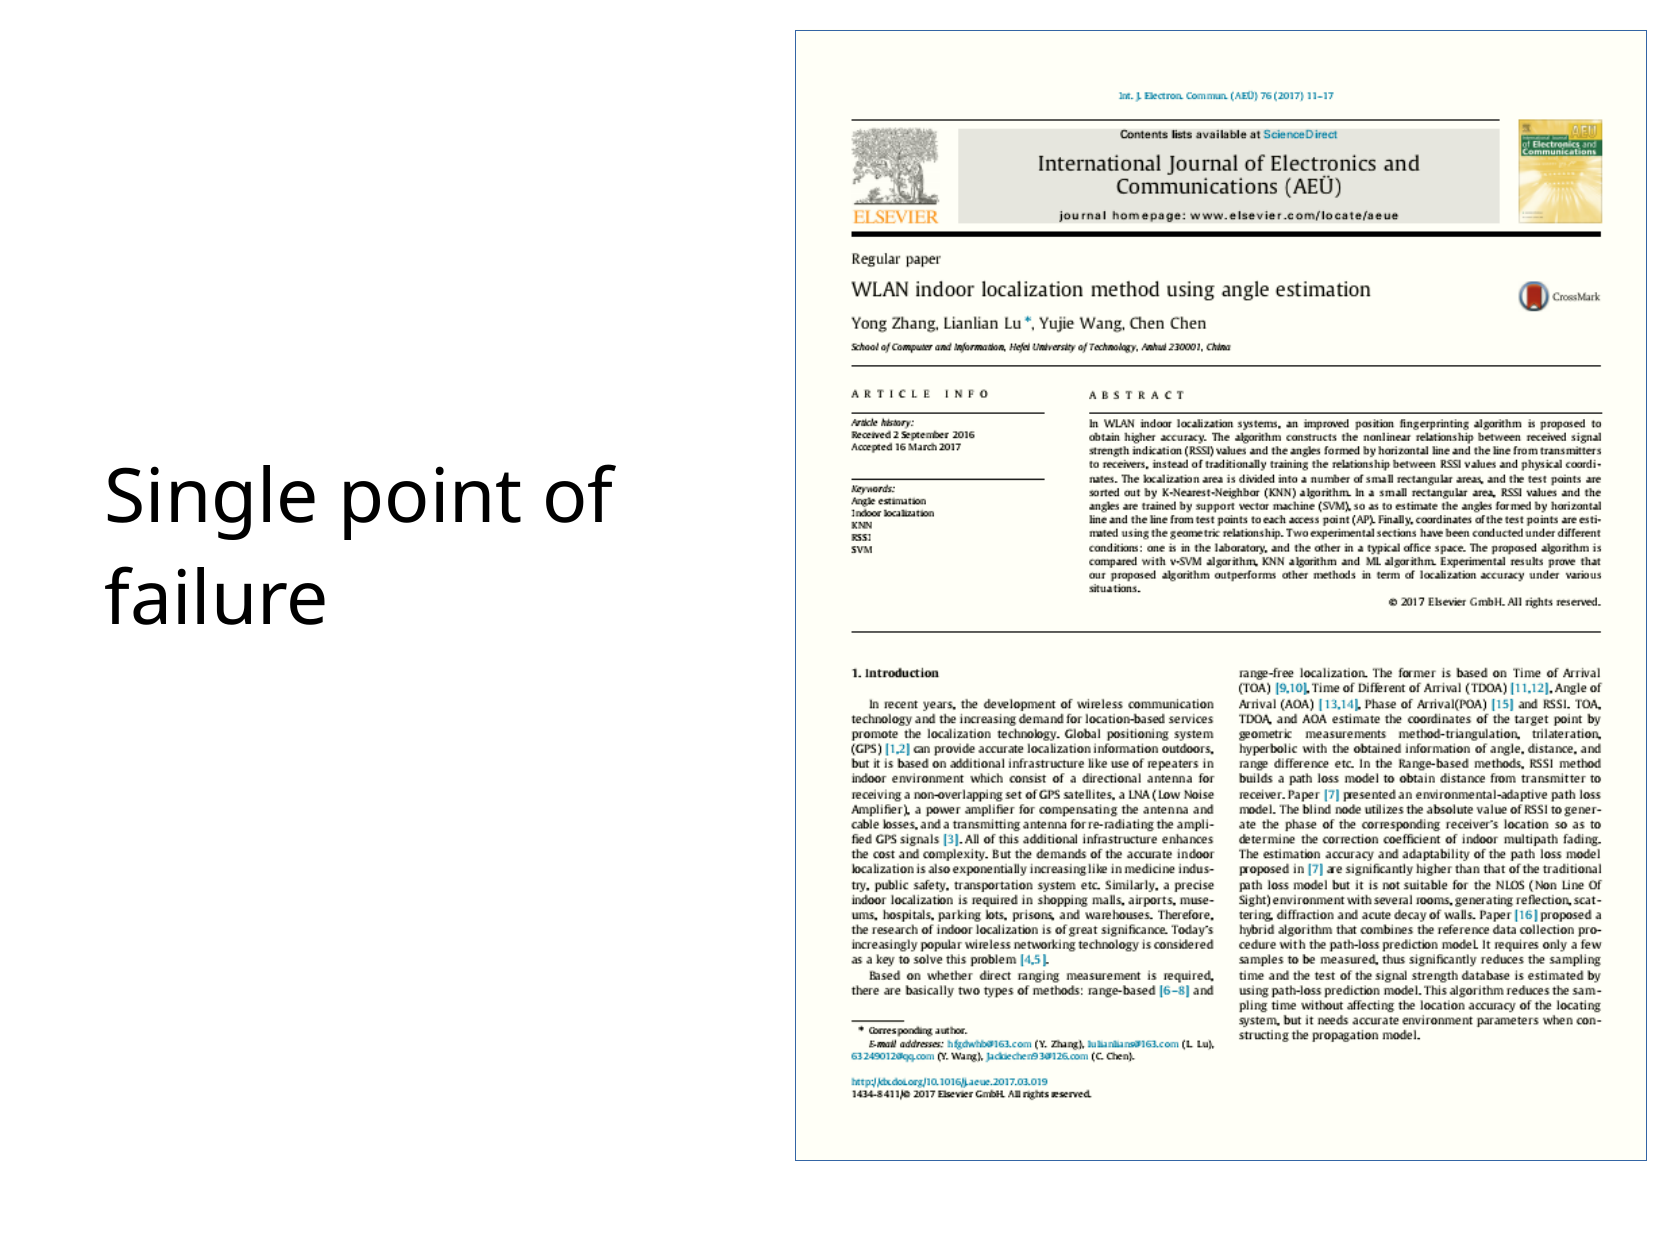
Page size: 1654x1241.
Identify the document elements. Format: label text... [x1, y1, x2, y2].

picture [795, 29, 1647, 1161]
text_box Single point of failure [90, 435, 706, 630]
